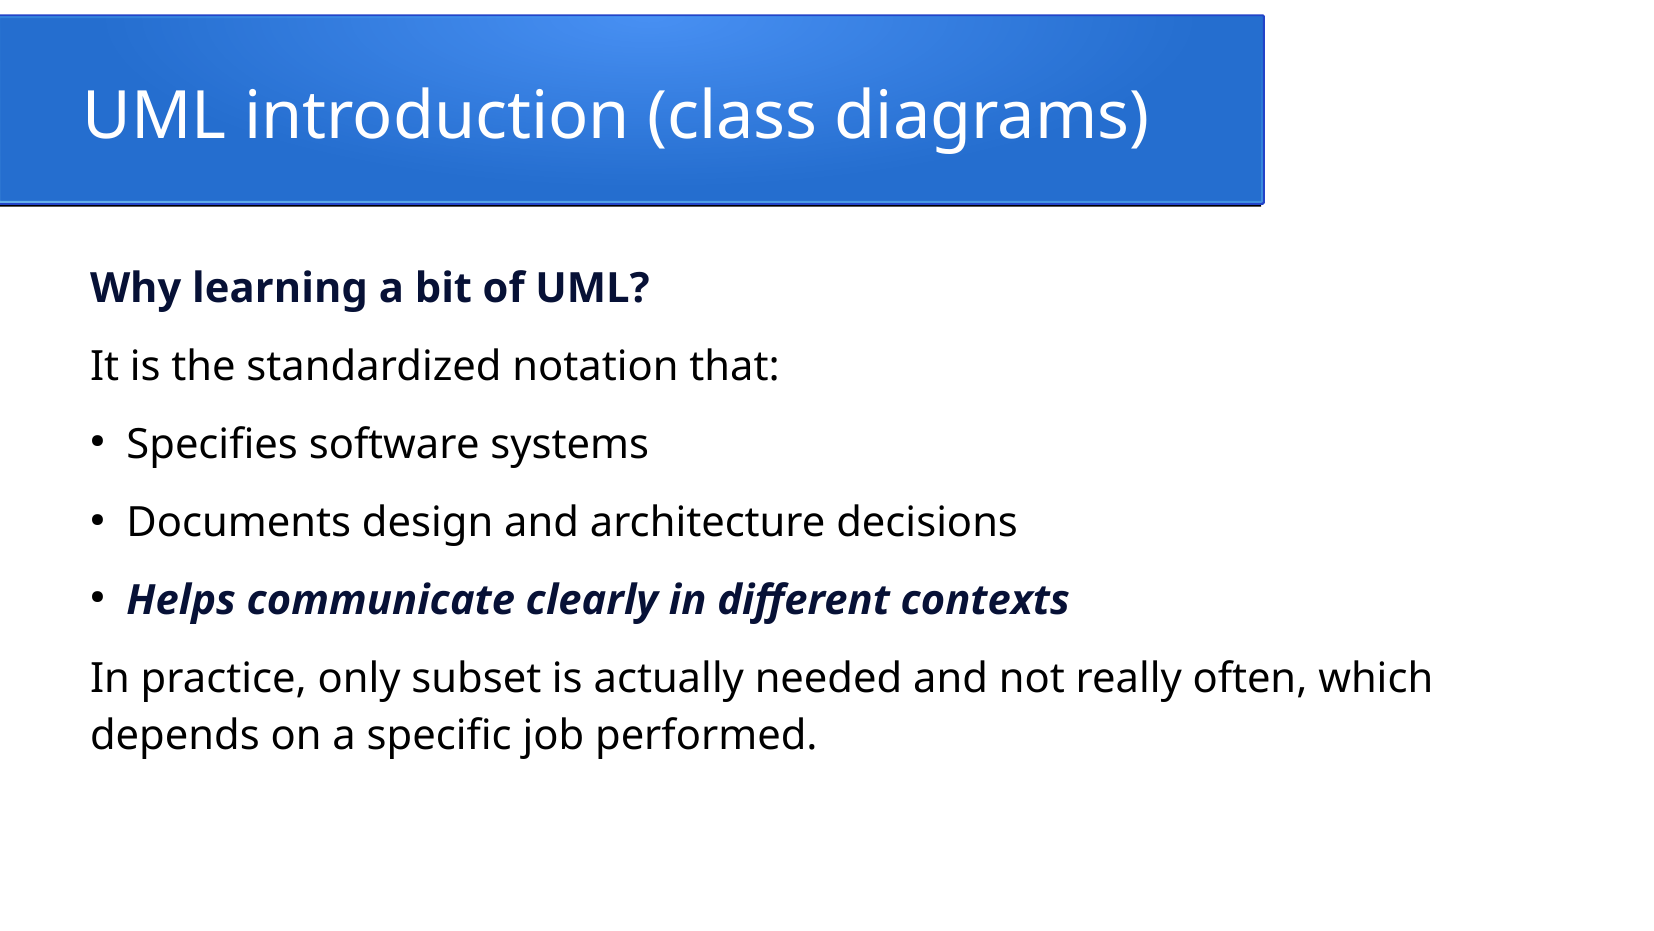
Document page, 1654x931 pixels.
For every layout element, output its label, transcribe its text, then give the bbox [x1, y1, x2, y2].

title UML introduction (class diagrams) [82, 35, 1235, 189]
subtitle Why learning a bit of UML? It is the standardized notation that: Specifies software systems Documents design and architecture decisions Helps communicate clearly in different contexts In practice, only subset is actually needed and not really often, which depends on a specific job performed. [90, 258, 1567, 840]
